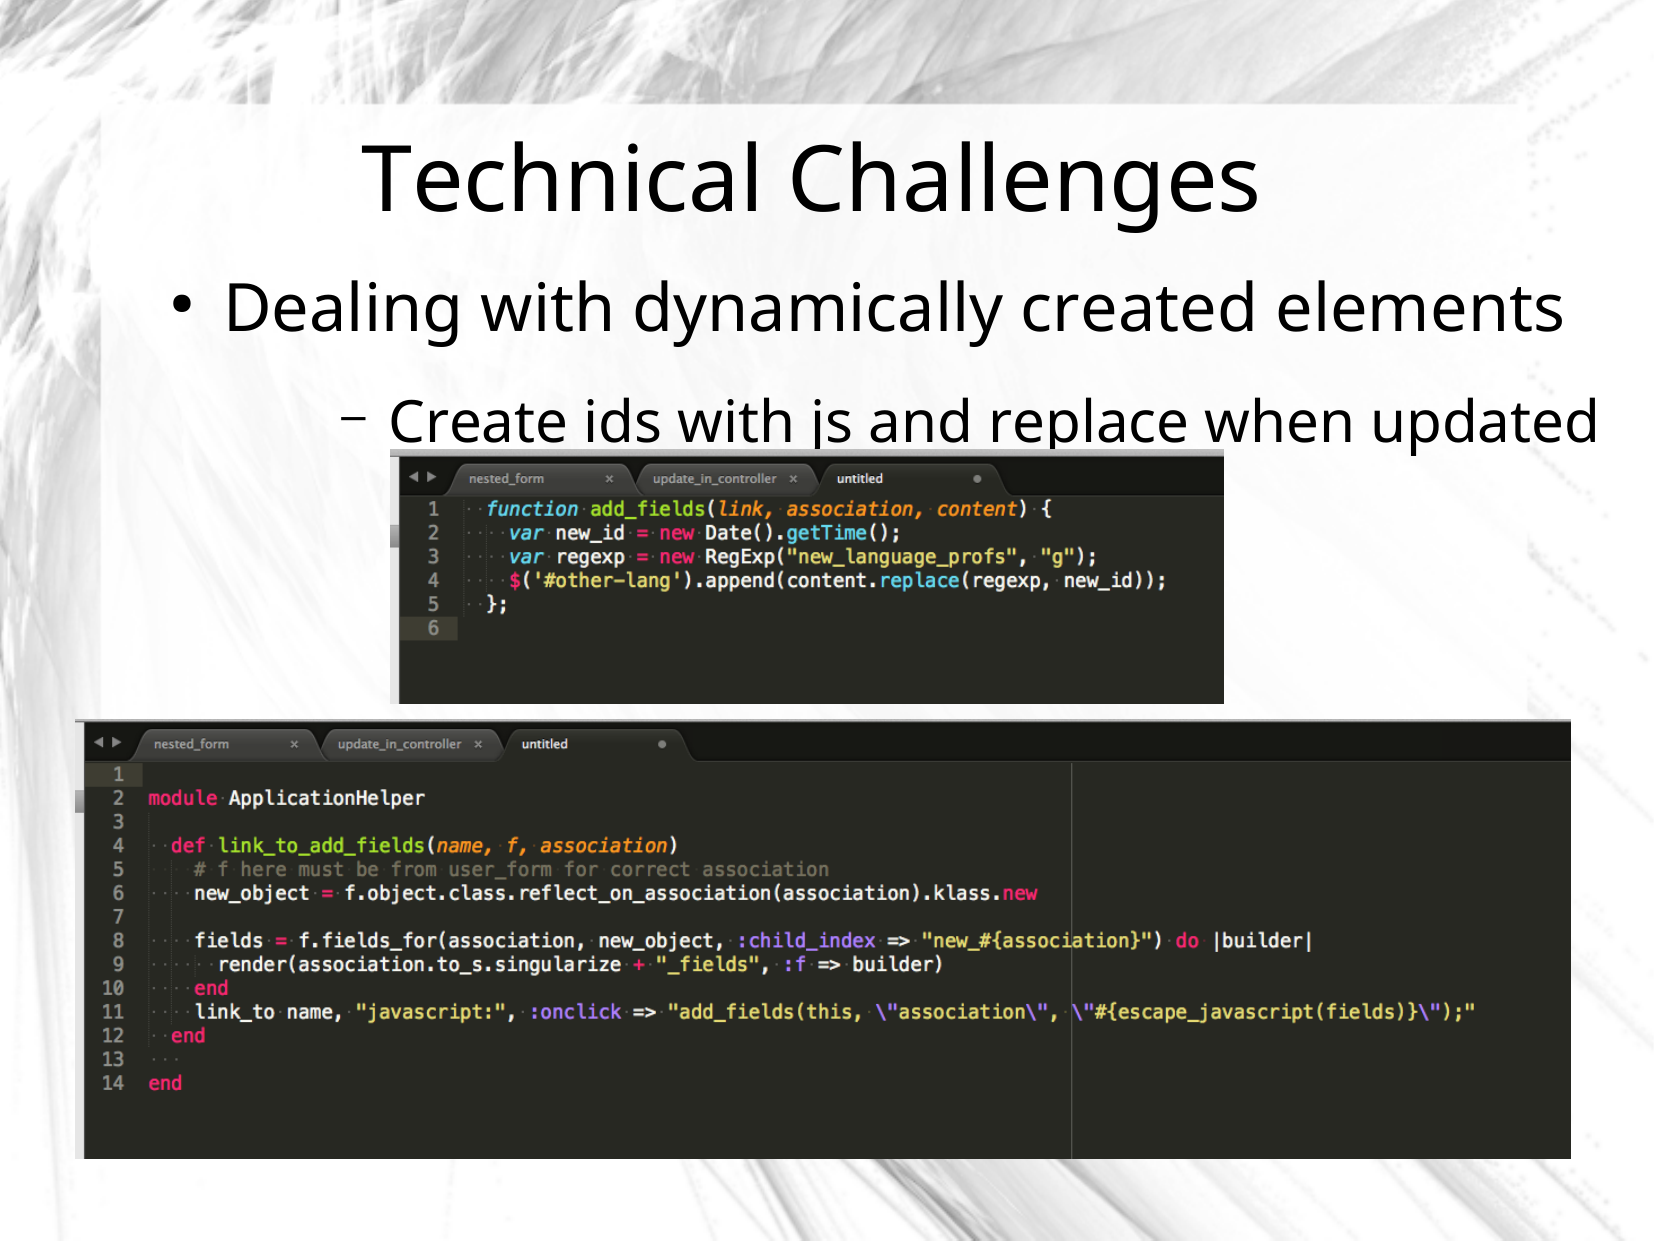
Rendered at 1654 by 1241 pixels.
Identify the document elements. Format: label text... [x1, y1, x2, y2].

picture [0, 0, 1654, 1241]
list Dealing with dynamically created elements Create ids with js and replace when updated [152, 259, 1606, 886]
title Technical Challenges [118, 112, 1506, 241]
